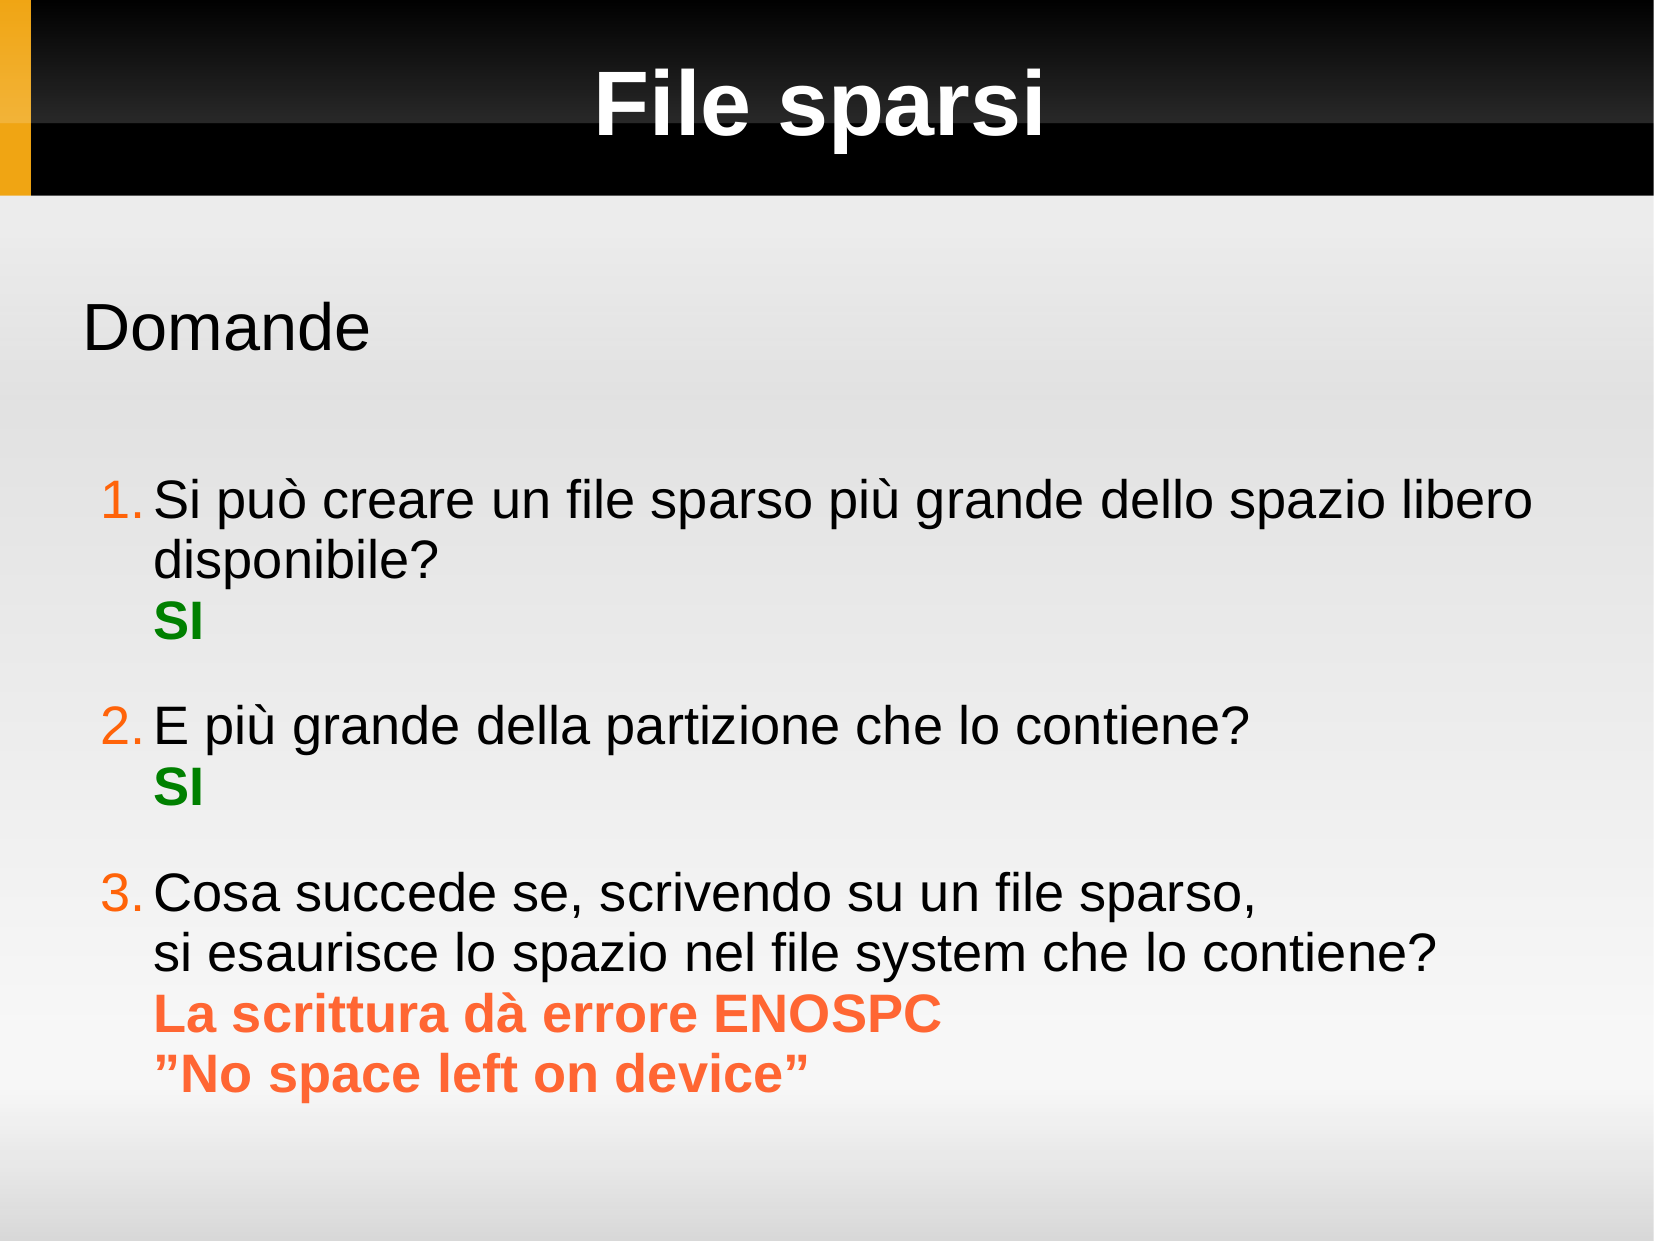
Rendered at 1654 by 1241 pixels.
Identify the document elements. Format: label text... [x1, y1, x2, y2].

title File sparsi [76, 0, 1565, 208]
picture [0, 0, 1654, 1241]
list Domande Si può creare un file sparso più grande dello spazio libero disponibile? SI E più grande della partizione che lo contiene? SI Cosa succede se, scrivendo su un file sparso, si esaurisce lo spazio nel file system che lo contiene? La scrittura dà errore ENOSPC ”No space left on device” [82, 290, 1571, 1126]
